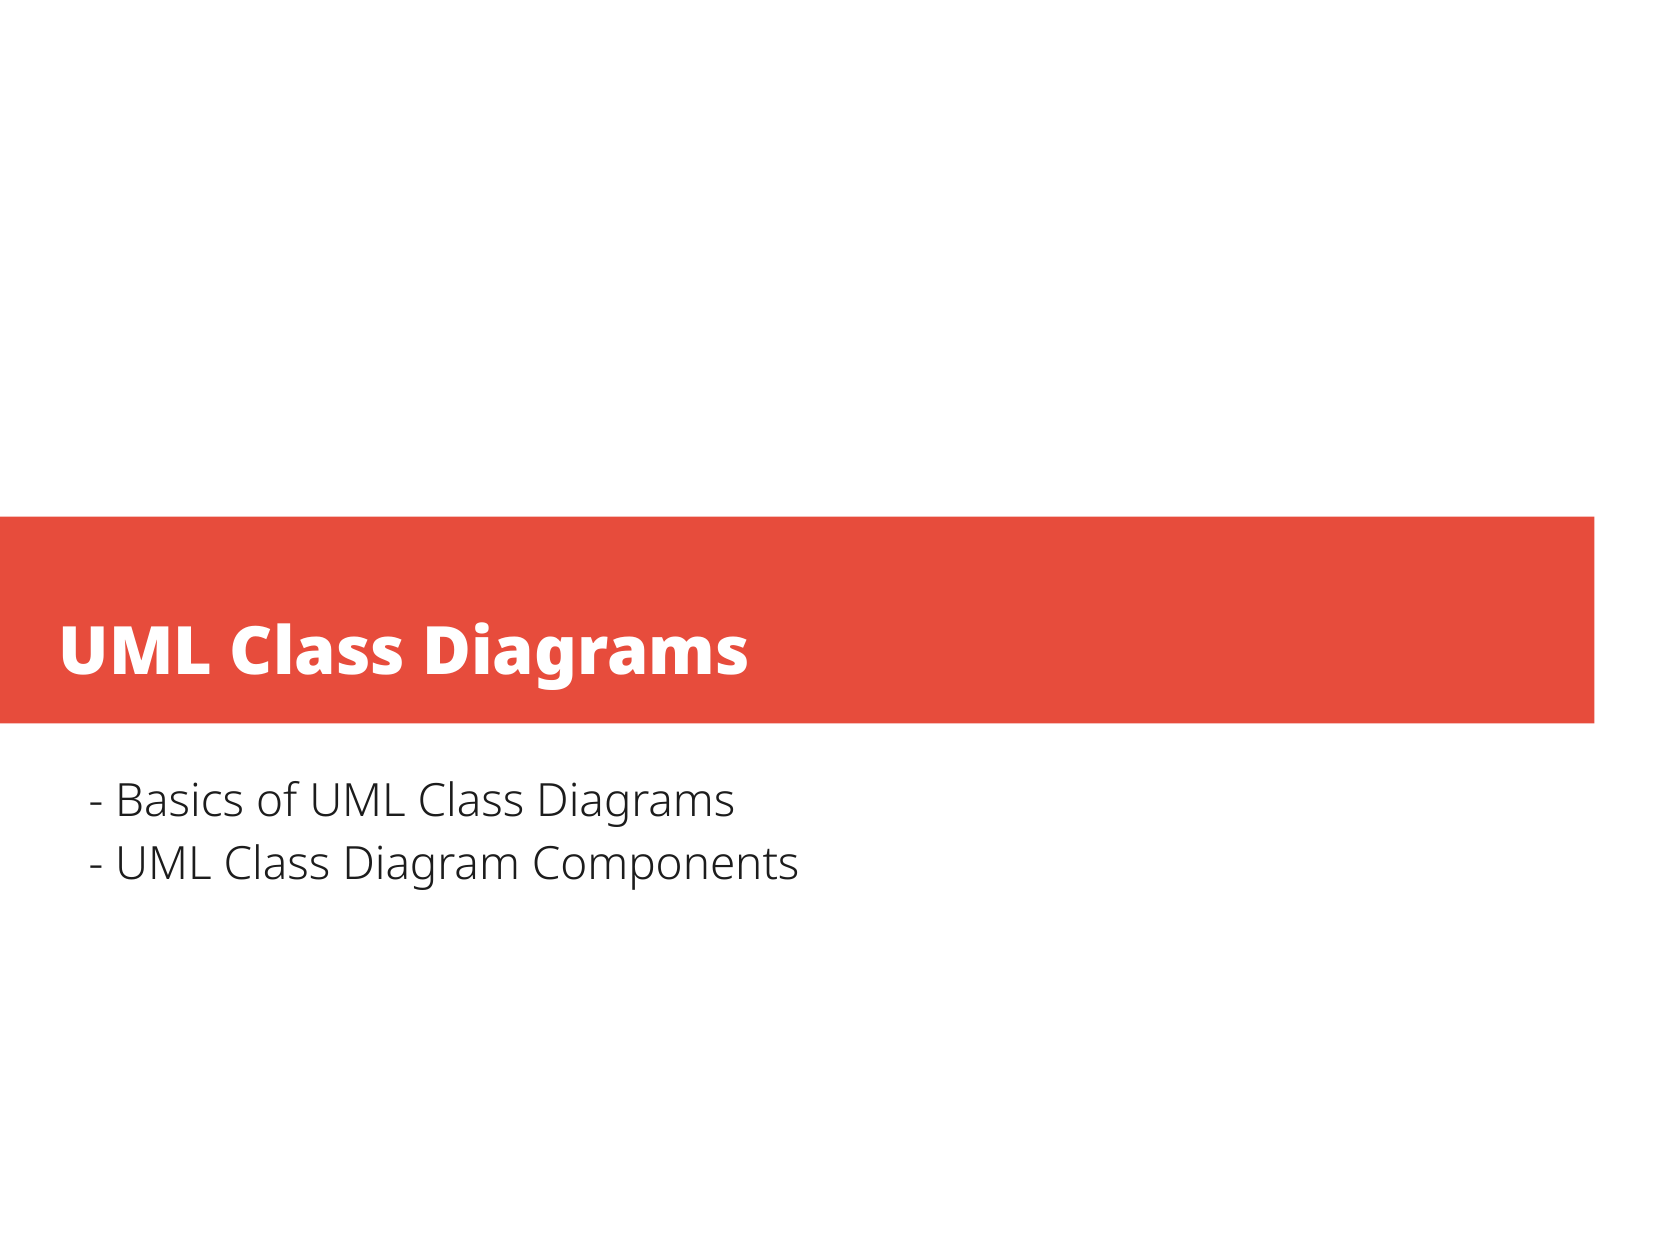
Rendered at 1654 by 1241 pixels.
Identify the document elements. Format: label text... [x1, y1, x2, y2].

title UML Class Diagrams [59, 546, 1595, 694]
subtitle - Basics of UML Class Diagrams - UML Class Diagram Components [88, 767, 1595, 1182]
